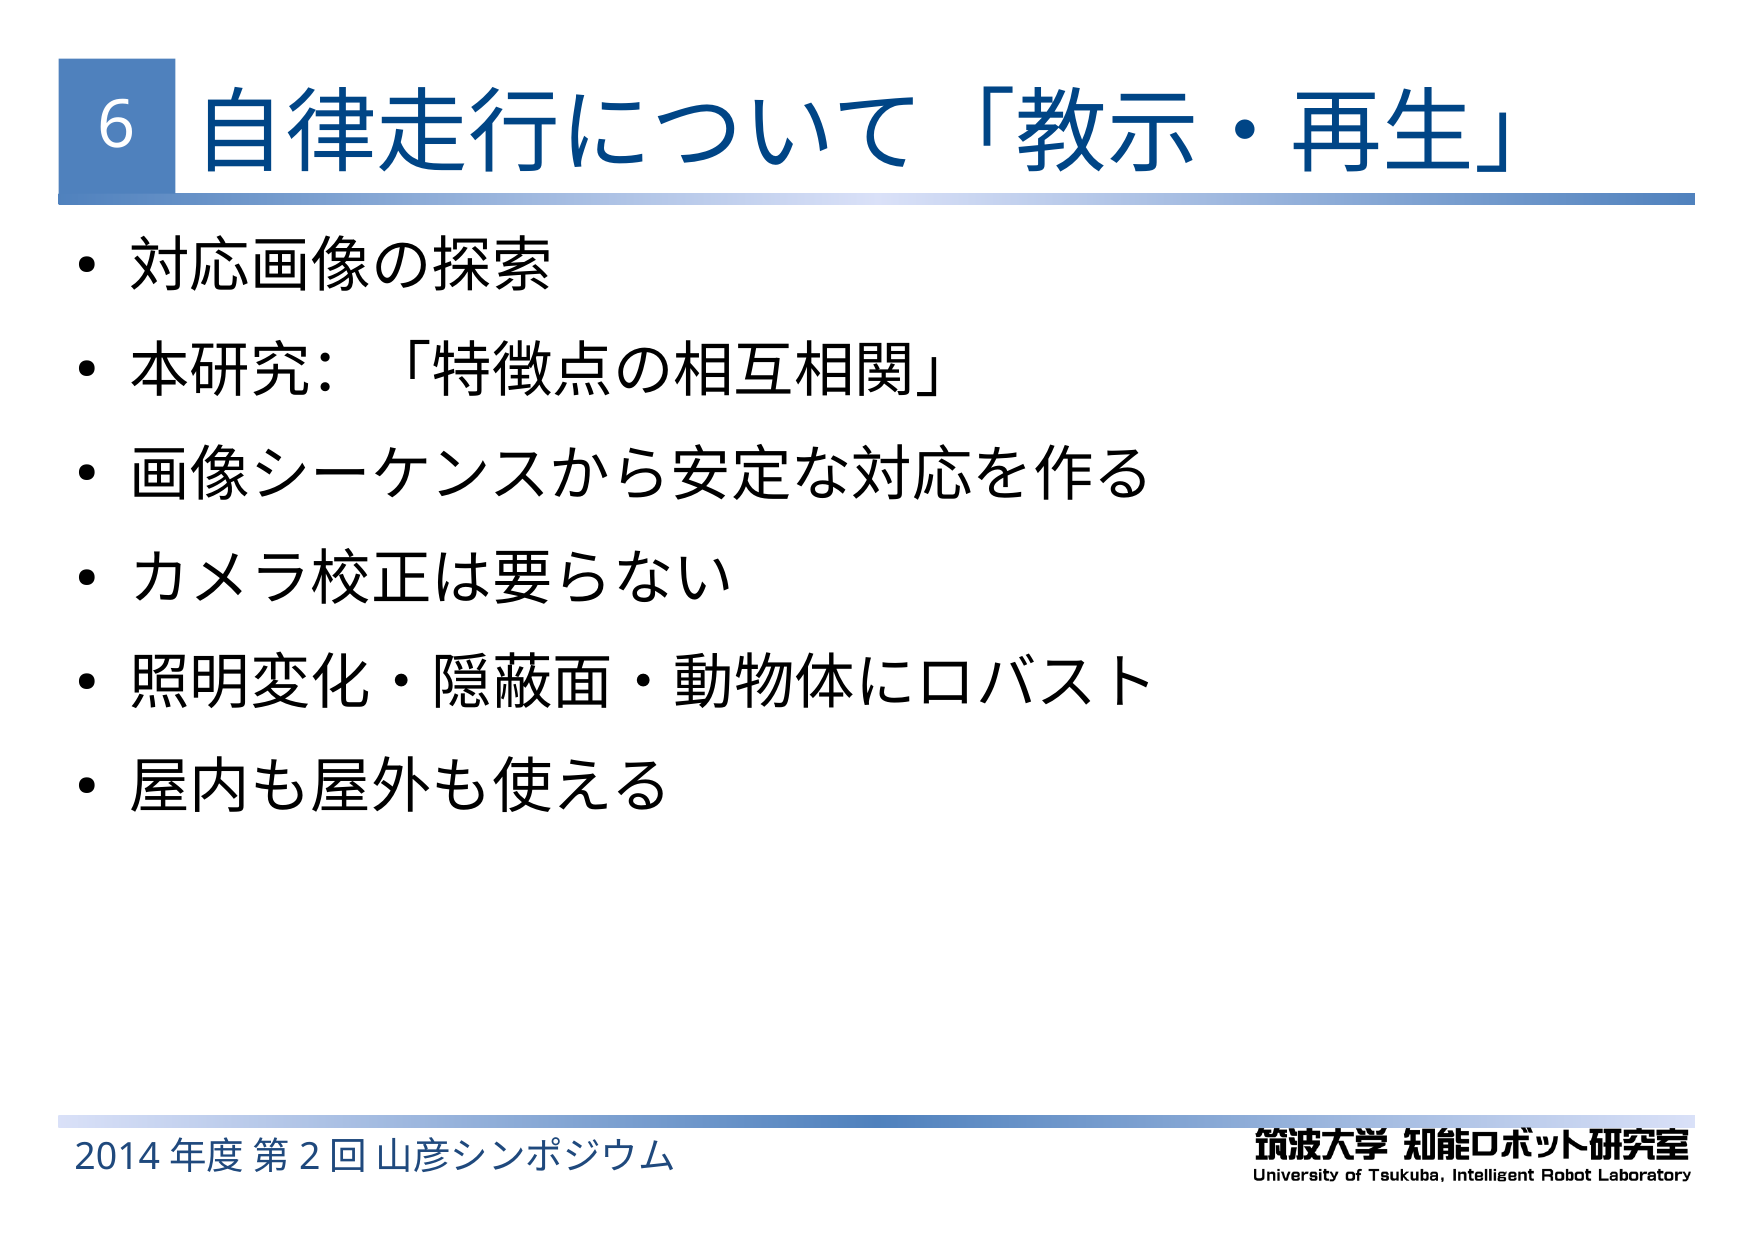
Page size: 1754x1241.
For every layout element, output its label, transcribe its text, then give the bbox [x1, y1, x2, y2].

title 自律走行について「教示・再生」 [193, 61, 1651, 205]
picture [1252, 1127, 1691, 1182]
list 対応画像の探索 本研究：「特徴点の相互相関」 画像シーケンスから安定な対応を作る カメラ校正は要らない 照明変化・隠蔽面・動物体にロバスト 屋内も屋外も使える [58, 223, 1696, 1116]
